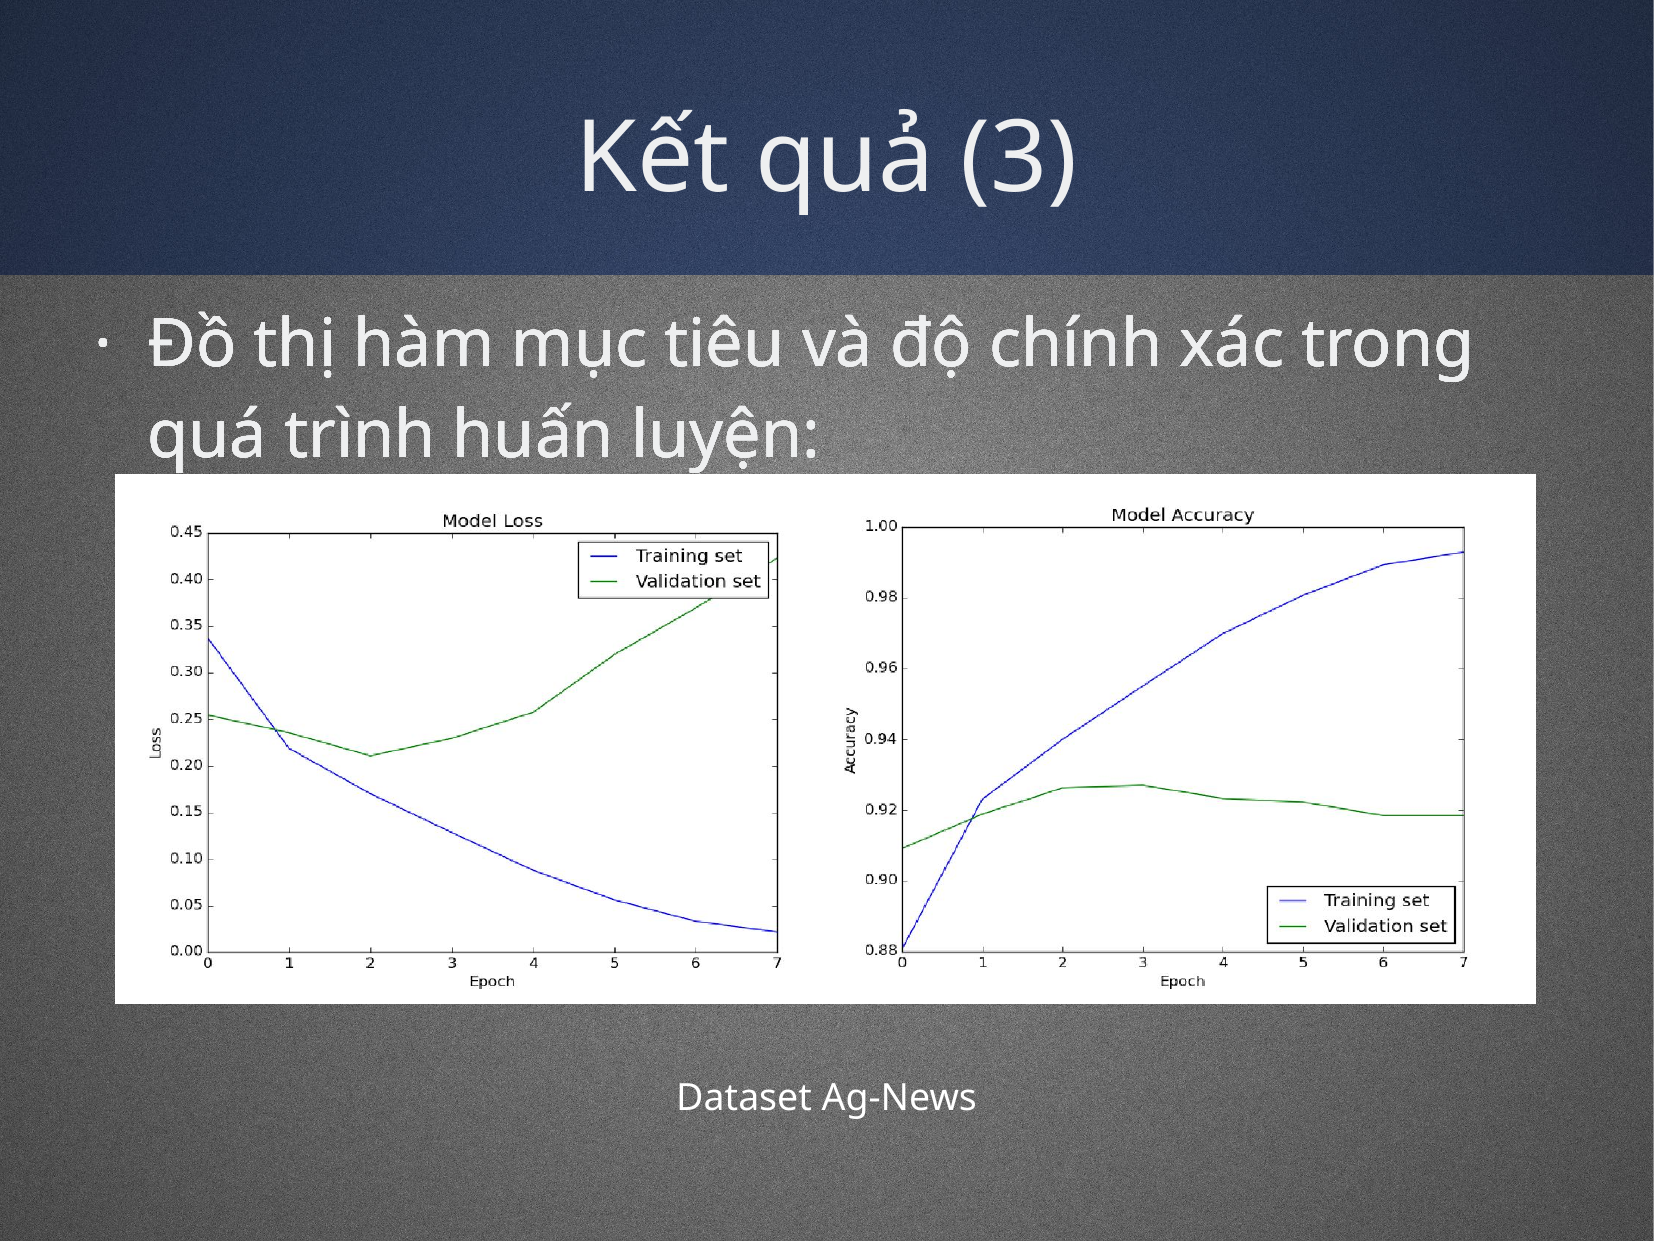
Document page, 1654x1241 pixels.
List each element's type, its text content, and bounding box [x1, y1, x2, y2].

picture [0, 0, 1654, 1241]
title Kết quả (3) [82, 49, 1571, 257]
text_box Dataset Ag-News [206, 1063, 1447, 1123]
list Đồ thị hàm mục tiêu và độ chính xác trong quá trình huấn luyện [76, 295, 1566, 452]
